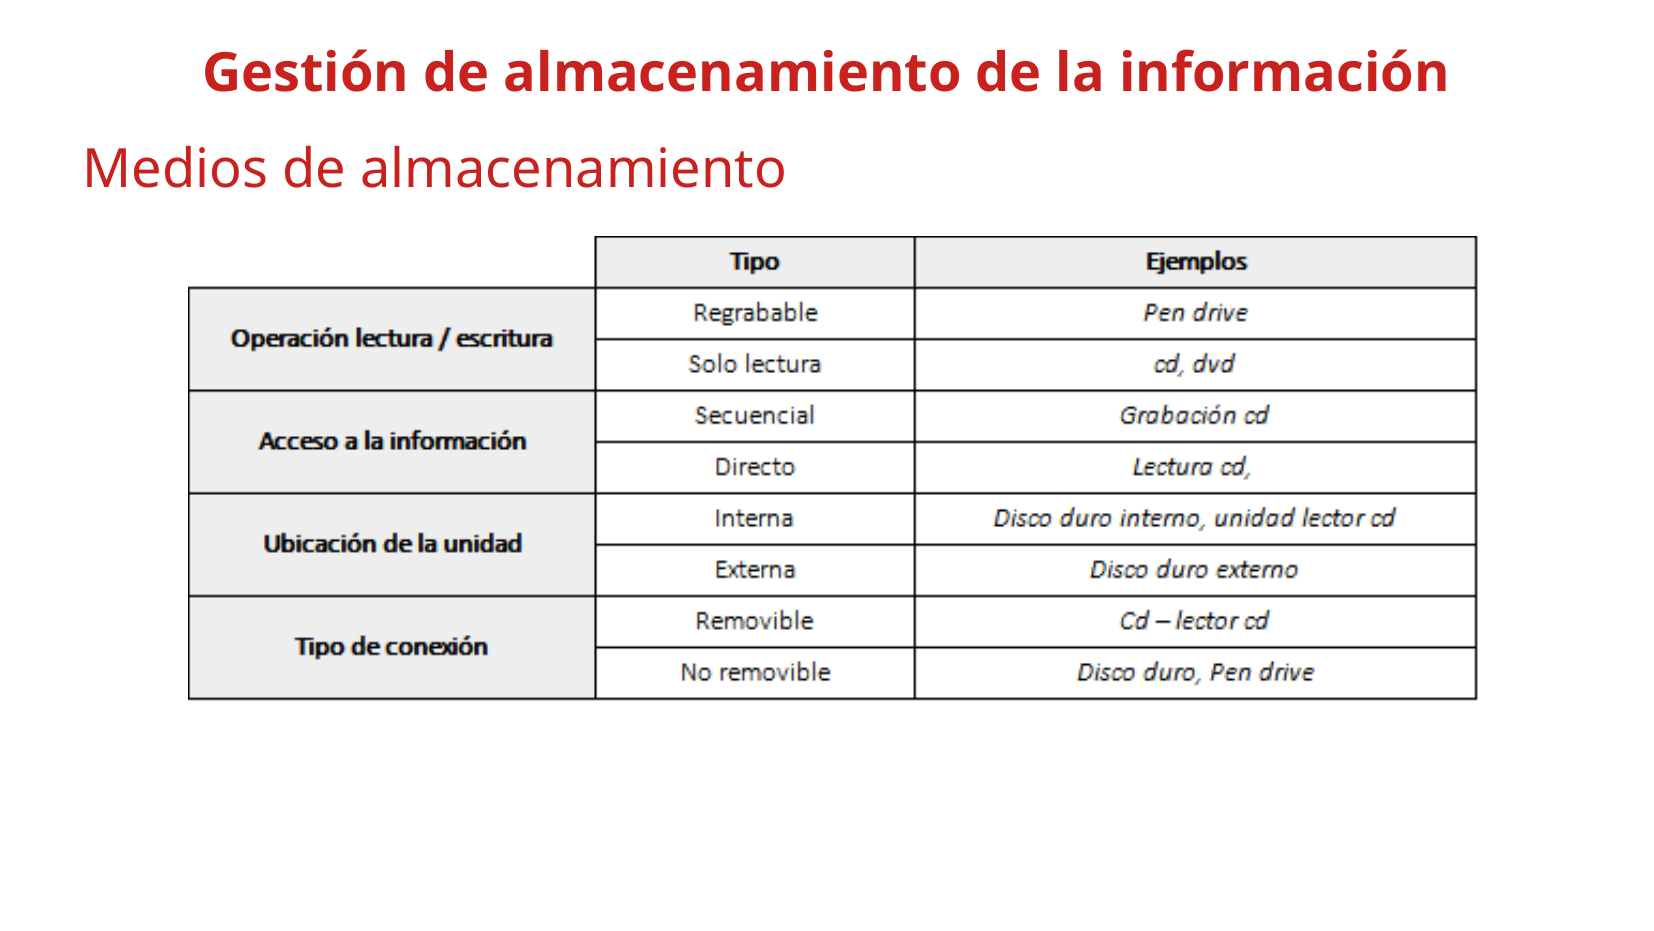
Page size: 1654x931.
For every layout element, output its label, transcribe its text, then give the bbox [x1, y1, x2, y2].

list Medios de almacenamiento [82, 129, 1595, 875]
picture [188, 236, 1482, 709]
title Gestión de almacenamiento de la información [82, 23, 1571, 119]
